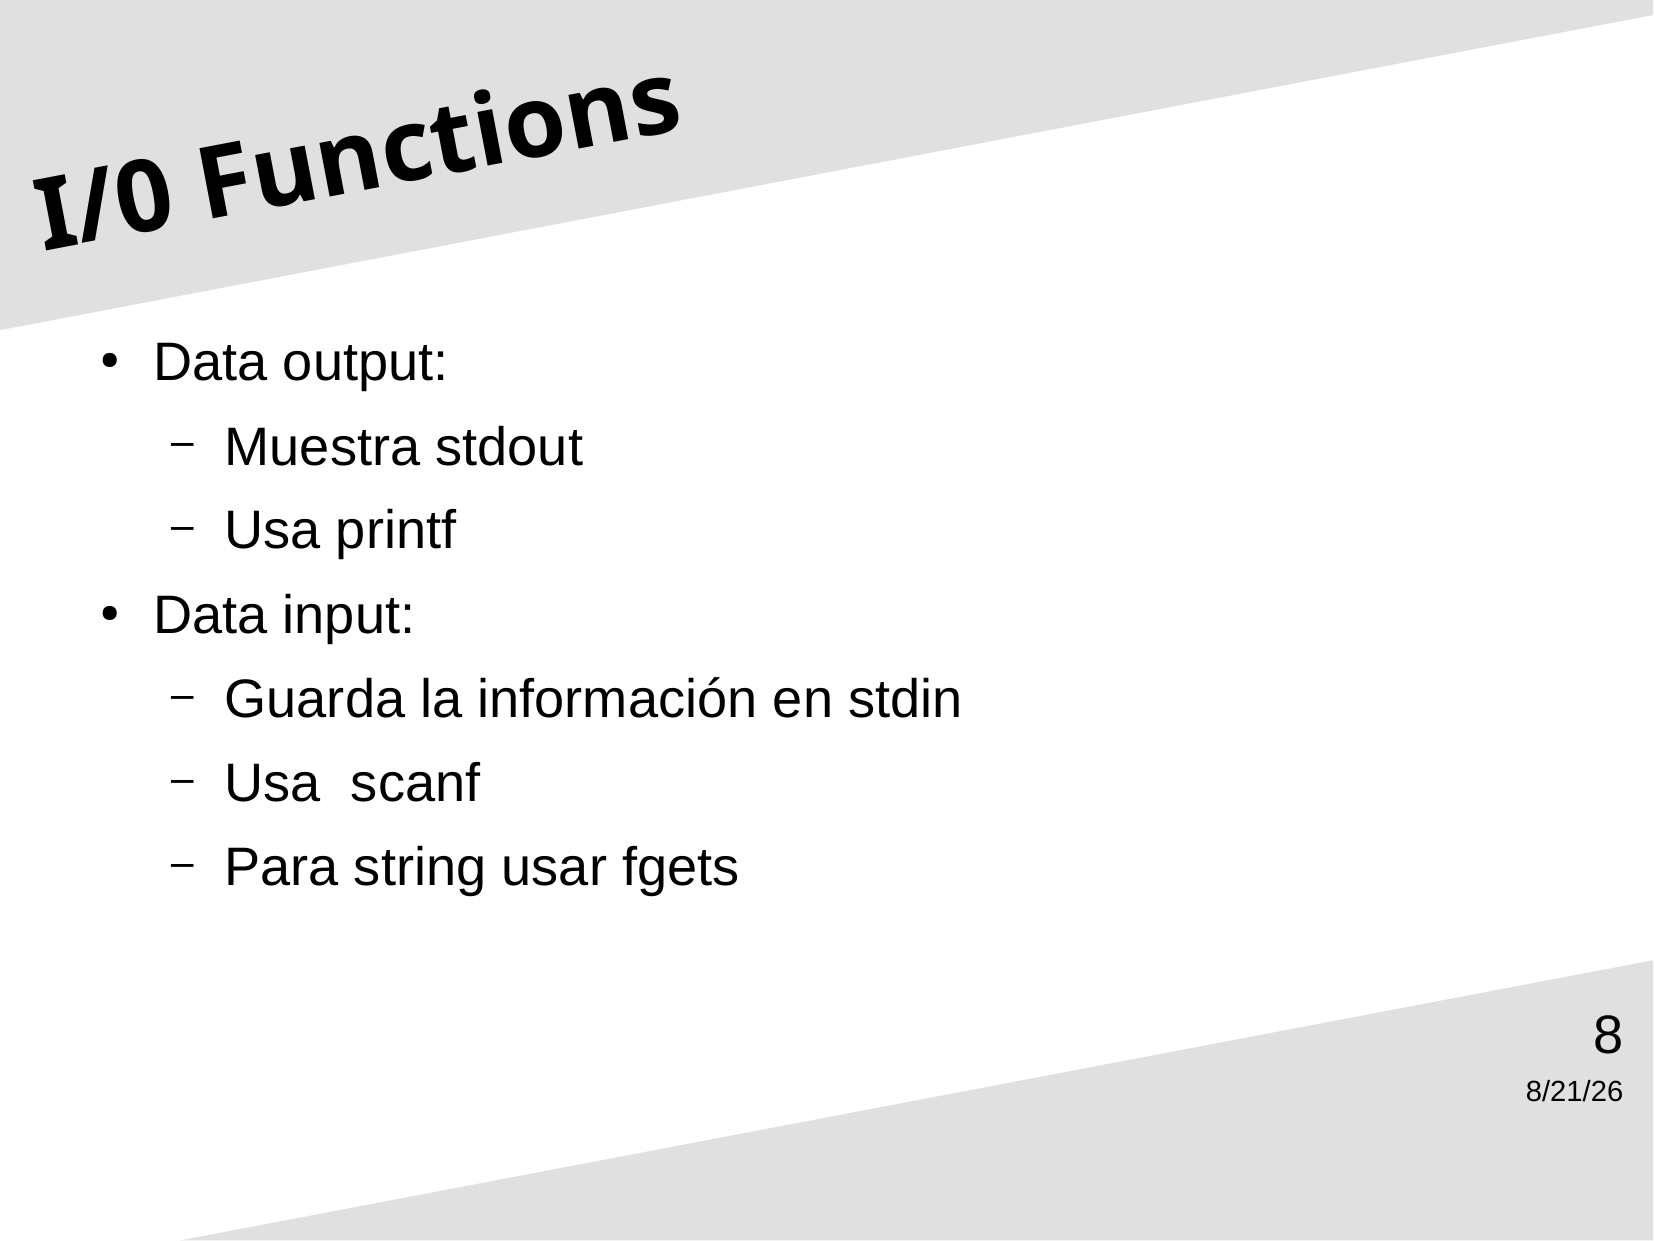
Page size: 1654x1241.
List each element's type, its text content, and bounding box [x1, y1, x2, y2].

title I/0 Functions [16, 0, 1518, 315]
list Data output: Muestra stdout Usa printf Data input: Guarda la información en stdin Usa scanf Para string usar fgets [82, 331, 1538, 1052]
